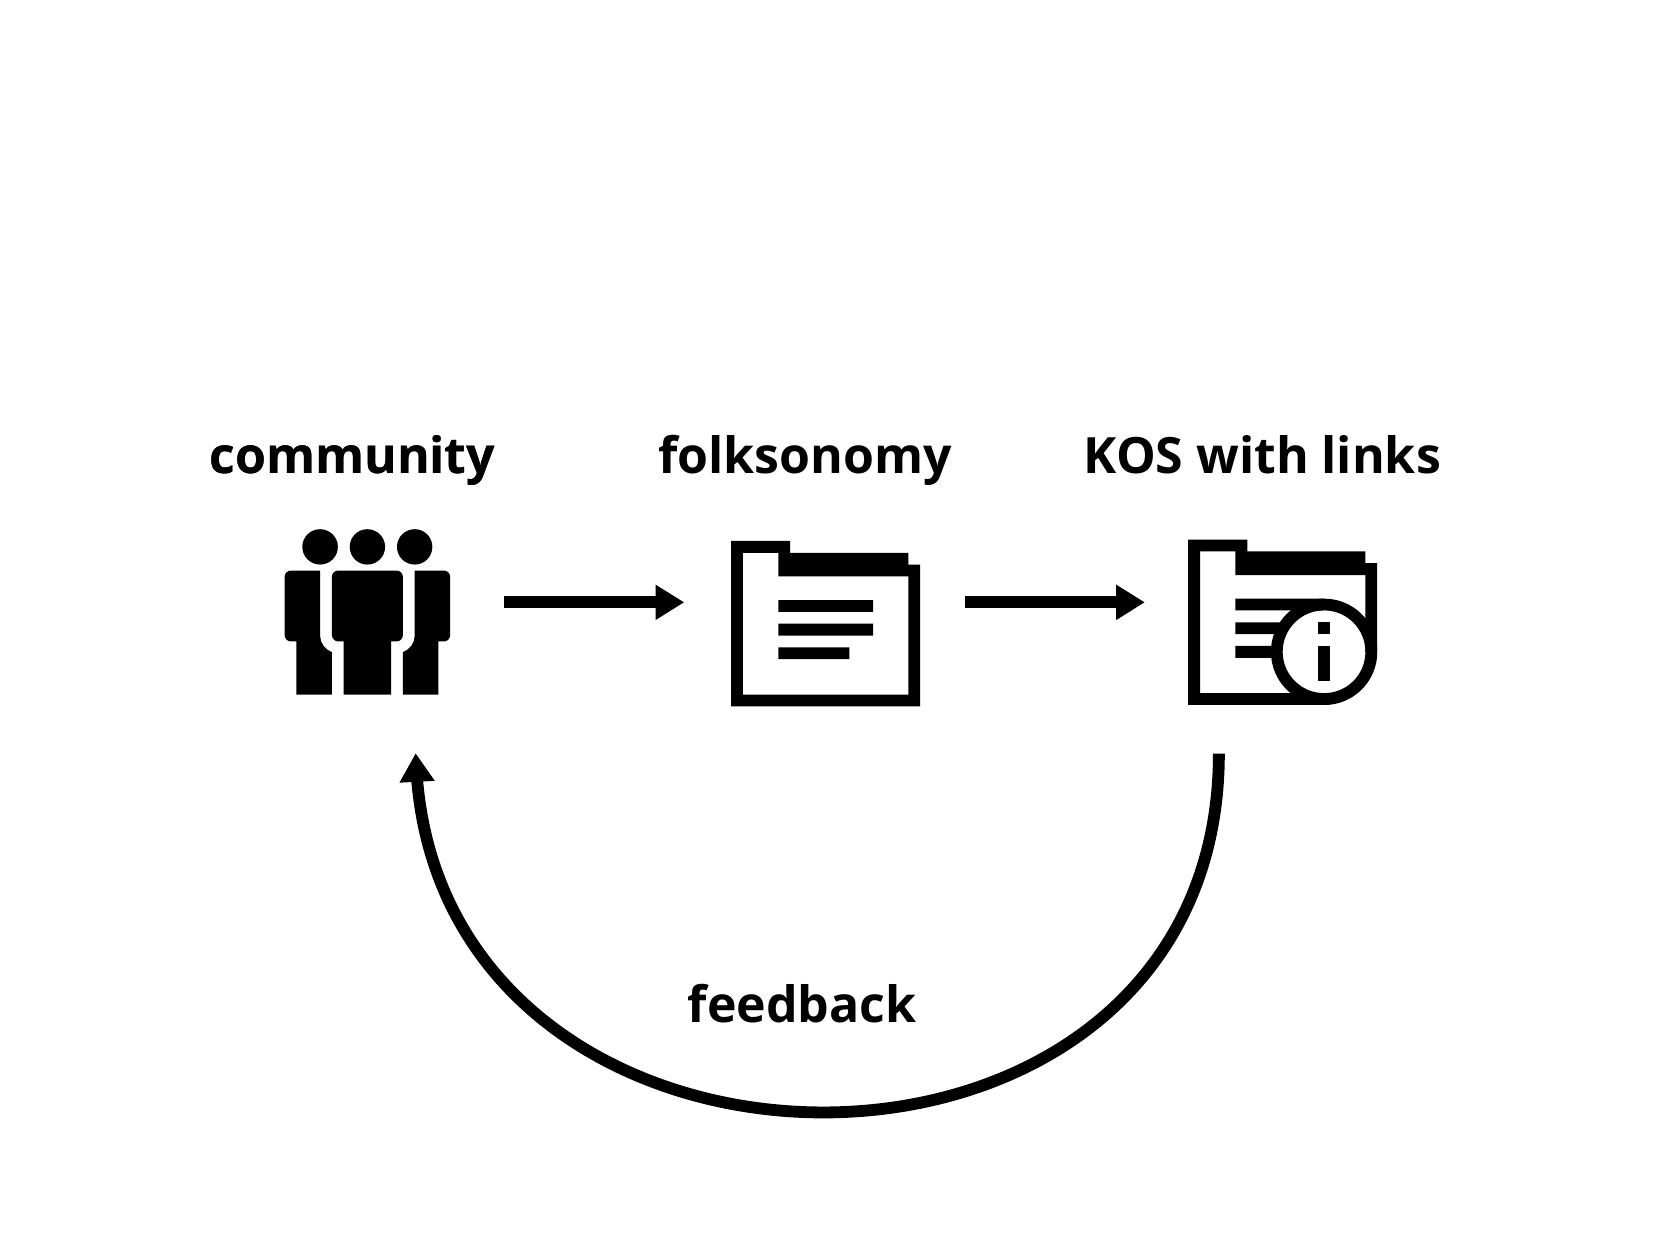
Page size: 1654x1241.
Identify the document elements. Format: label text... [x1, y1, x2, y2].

text_box KOS with links [1068, 412, 1507, 488]
picture [1188, 515, 1378, 705]
text_box feedback [673, 961, 957, 1038]
text_box folksonomy [643, 412, 999, 488]
picture [731, 517, 921, 707]
picture [272, 517, 462, 707]
text_box community [194, 412, 538, 488]
